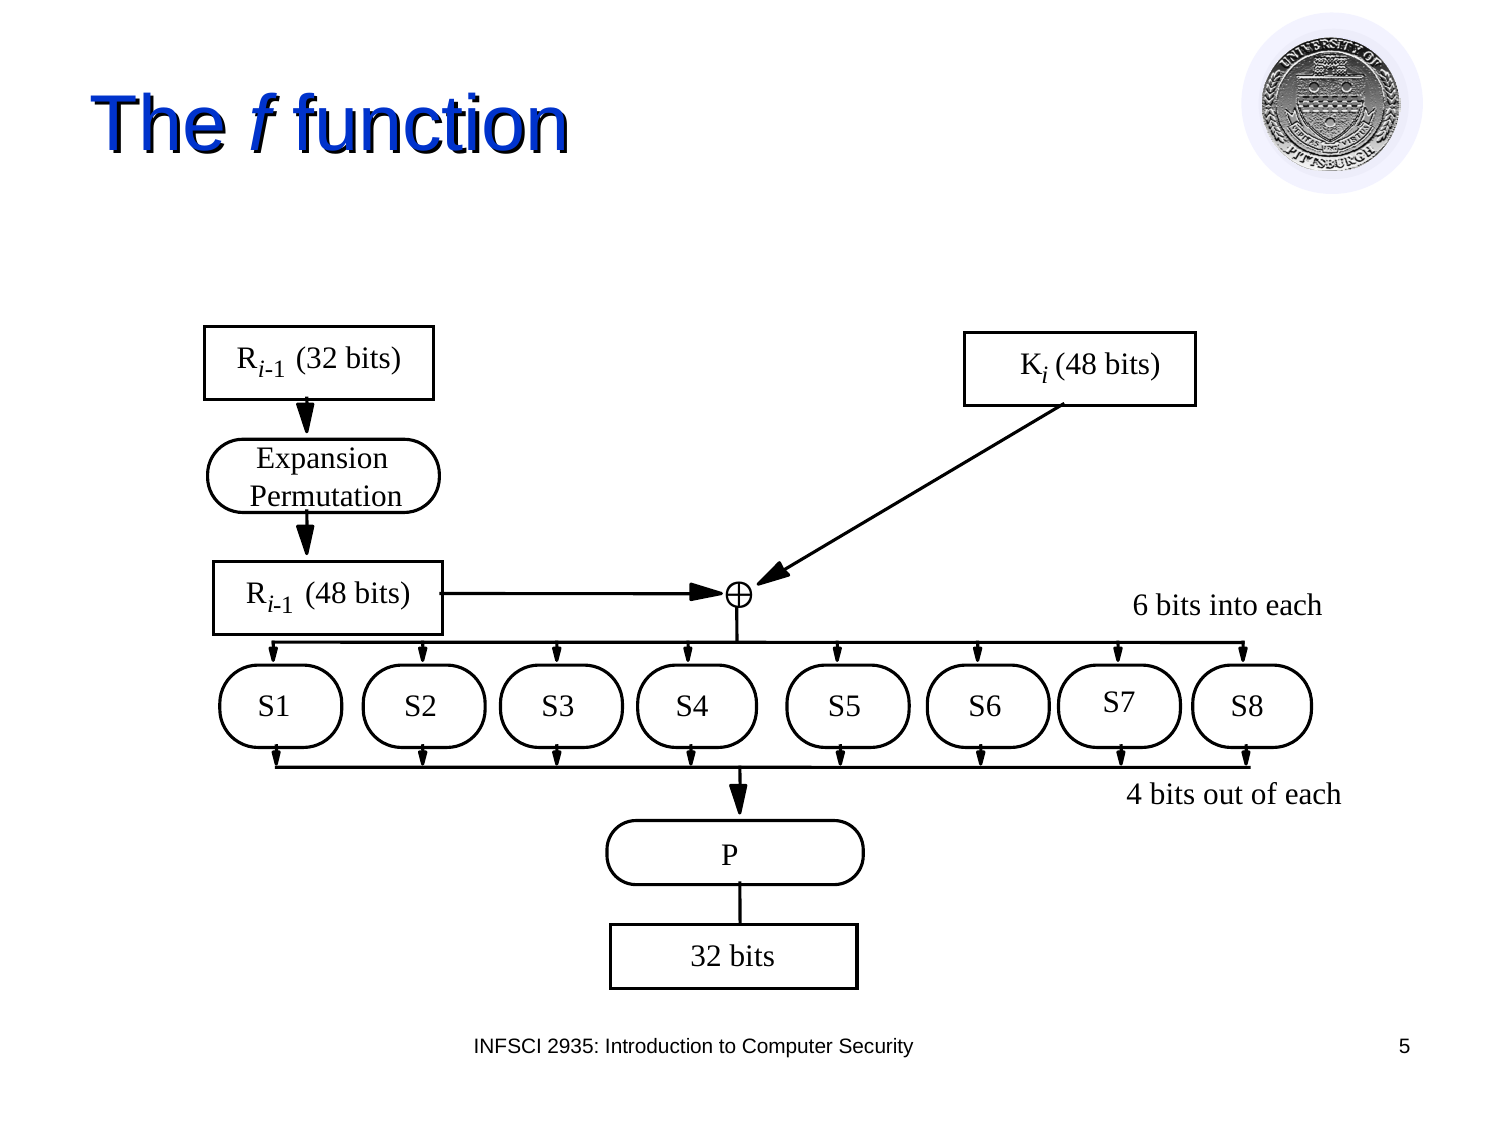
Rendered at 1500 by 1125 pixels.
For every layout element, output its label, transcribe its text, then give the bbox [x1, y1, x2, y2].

text_box [1117, 752, 1124, 765]
text_box Expansion Permutation [249, 437, 403, 513]
text_box [270, 648, 277, 661]
text_box [977, 752, 984, 765]
text_box S1 [257, 684, 292, 723]
text_box [553, 648, 560, 661]
title The f function [75, 24, 1426, 213]
text_box [1114, 648, 1122, 661]
text_box i [267, 587, 275, 618]
text_box R [245, 572, 267, 610]
text_box 32 bits [690, 934, 776, 973]
text_box S2 [404, 684, 438, 723]
text_box 4 bits out of each [1126, 773, 1343, 811]
text_box [837, 752, 844, 765]
text_box [612, 926, 855, 987]
text_box S3 [541, 684, 575, 723]
text_box K [1020, 343, 1043, 381]
text_box R [236, 337, 258, 375]
text_box  [739, 584, 749, 594]
text_box [608, 922, 738, 987]
text_box [553, 752, 560, 765]
text_box  [739, 596, 749, 606]
text_box i-1 [257, 352, 286, 383]
text_box [297, 526, 313, 554]
text_box [974, 648, 981, 661]
text_box [273, 752, 279, 765]
text_box (32 bits) [288, 337, 402, 375]
text_box (48 bits) [1047, 343, 1162, 381]
text_box [684, 648, 691, 661]
text_box [687, 752, 695, 765]
text_box [690, 584, 722, 600]
text_box P [721, 834, 739, 872]
text_box [419, 752, 426, 765]
text_box [1239, 648, 1247, 661]
text_box  [720, 562, 758, 618]
text_box [834, 648, 841, 661]
text_box [758, 562, 789, 585]
text_box -1 [273, 588, 294, 619]
text_box S5 [827, 684, 862, 723]
text_box S6 [968, 684, 1002, 723]
text_box (48 bits) [297, 572, 411, 610]
text_box [1242, 752, 1249, 765]
text_box [419, 648, 426, 661]
text_box R [242, 349, 250, 358]
text_box S7 [1102, 681, 1136, 720]
text_box [730, 785, 746, 814]
text_box S8 [1230, 684, 1264, 723]
text_box S4 [675, 684, 709, 723]
text_box i [1041, 358, 1049, 389]
text_box  [727, 584, 737, 594]
text_box [297, 404, 313, 432]
text_box 6 bits into each [1132, 584, 1324, 622]
text_box  [727, 596, 737, 606]
